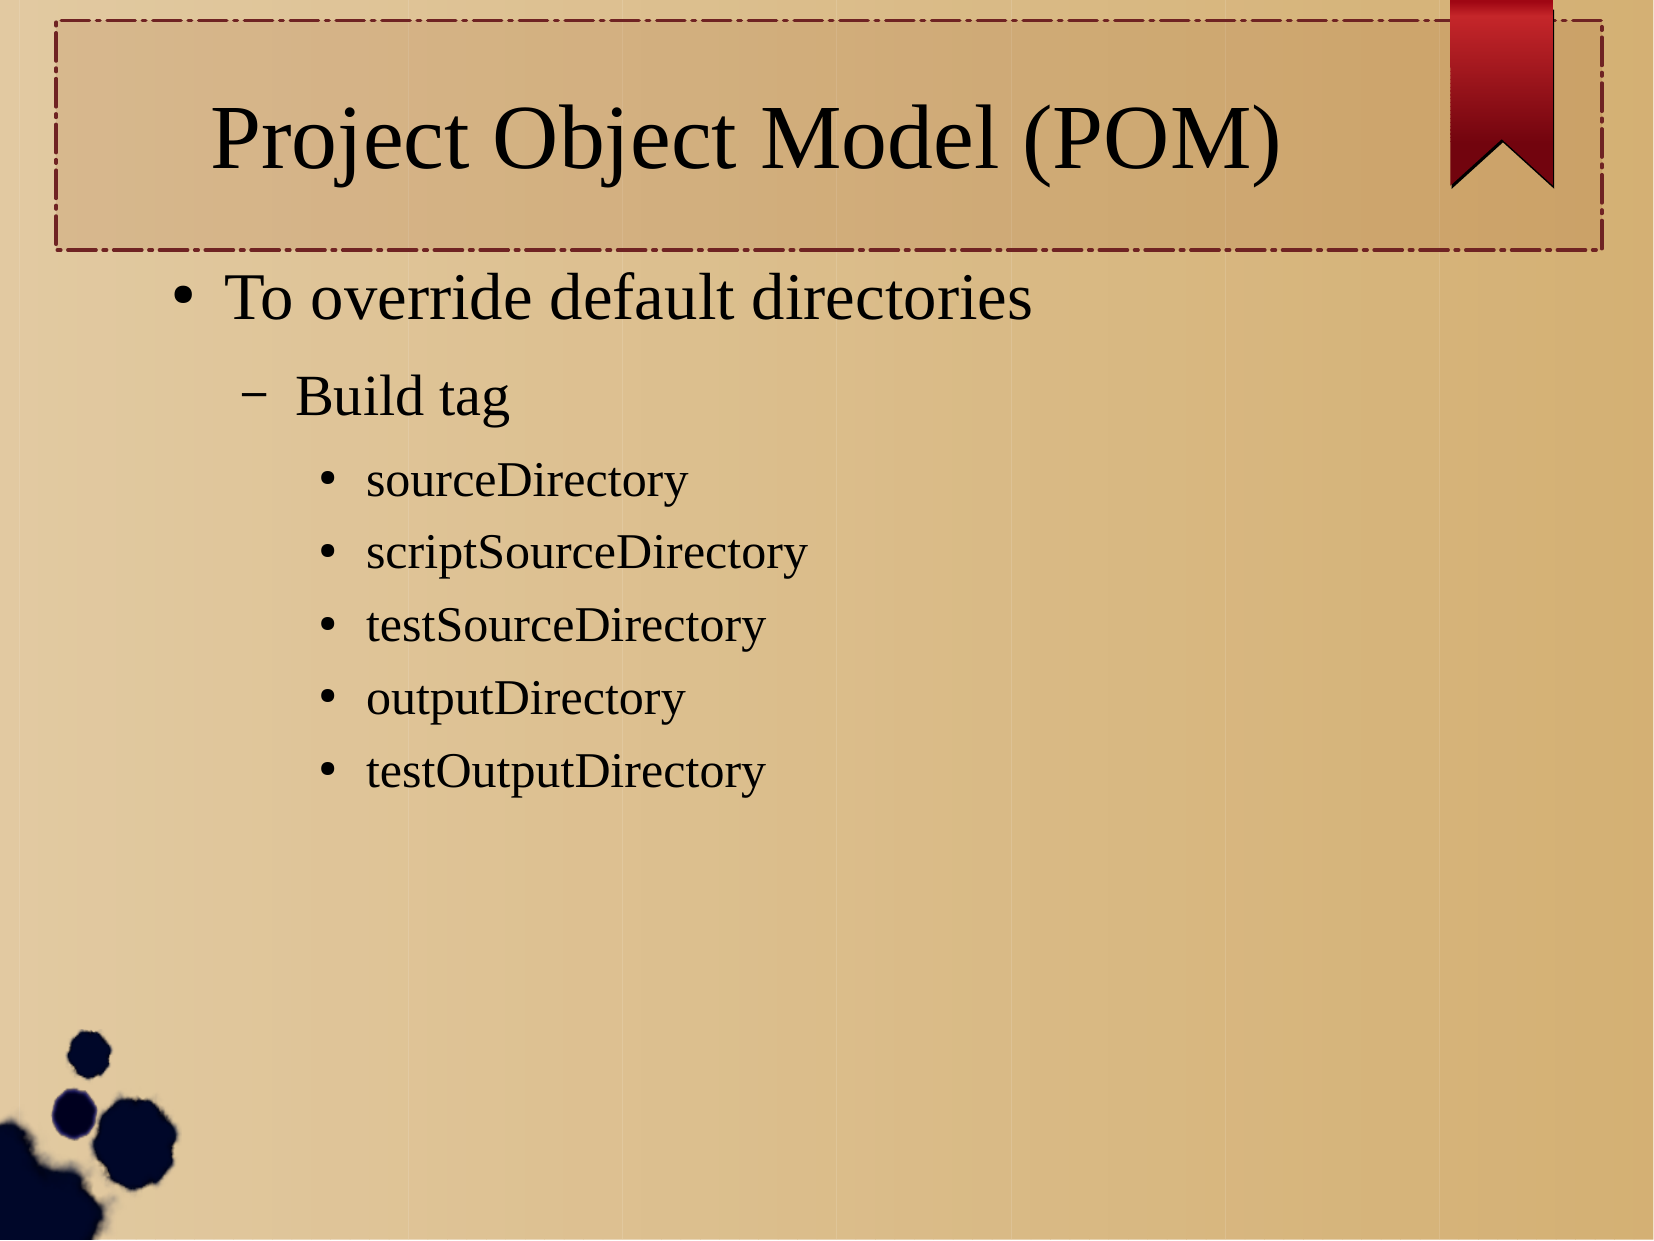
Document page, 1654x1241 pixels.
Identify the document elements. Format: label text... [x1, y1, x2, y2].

list To override default directories Build tag sourceDirectory scriptSourceDirectory testSourceDirectory outputDirectory testOutputDirectory [153, 259, 1642, 1217]
title Project Object Model (POM) [82, 47, 1412, 229]
